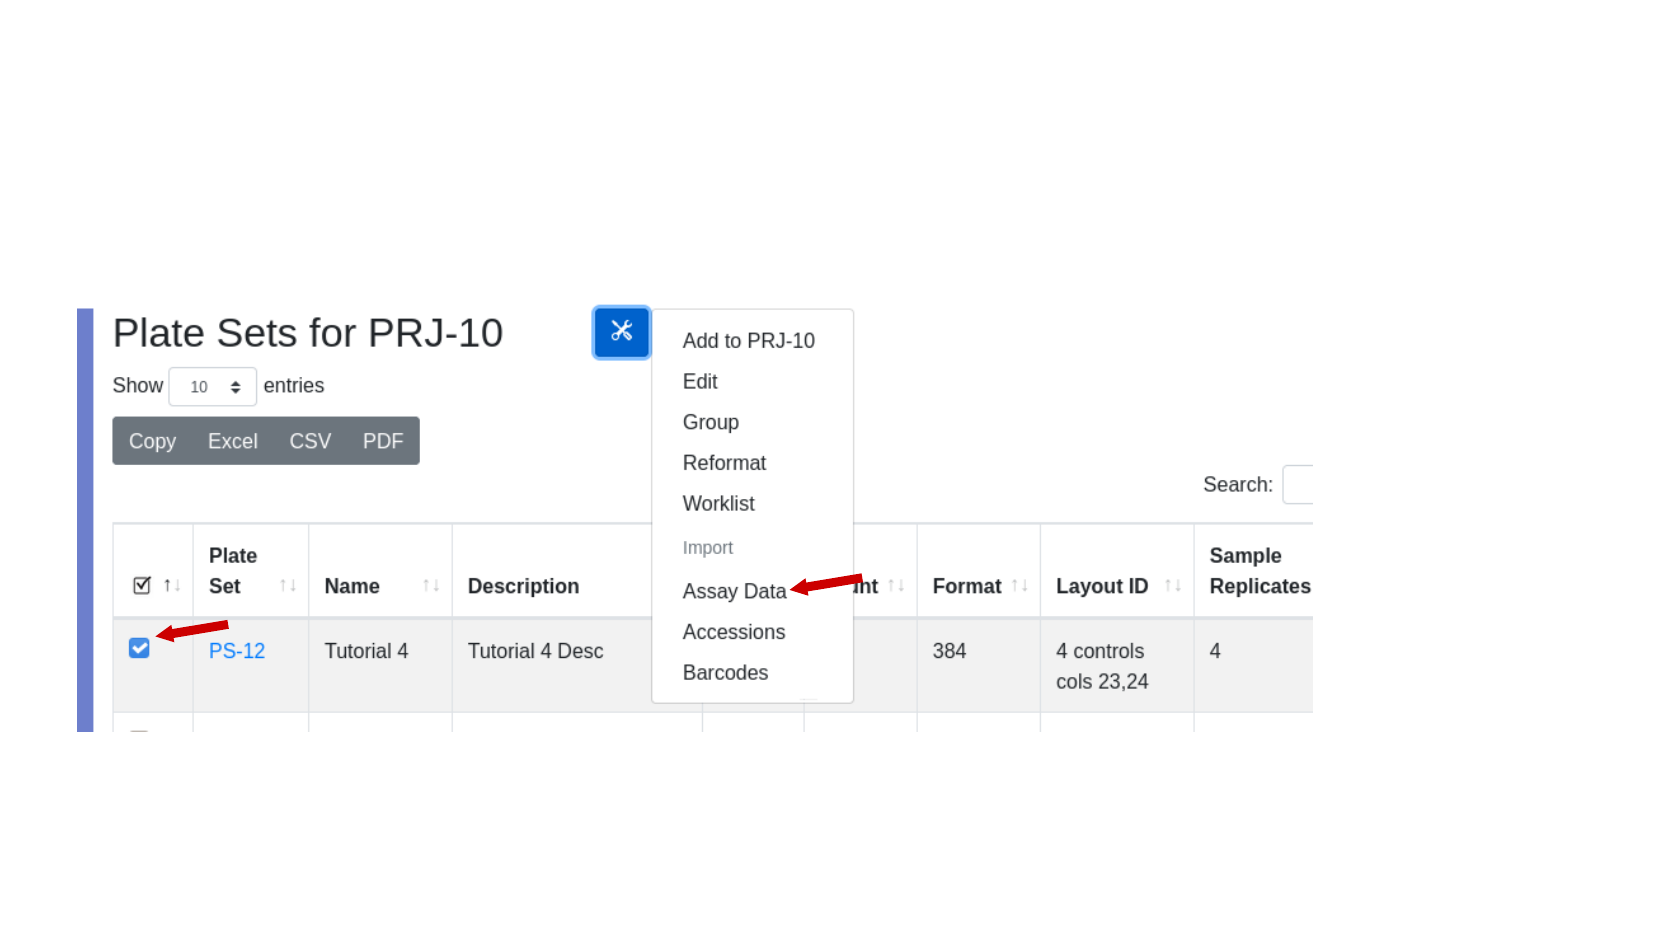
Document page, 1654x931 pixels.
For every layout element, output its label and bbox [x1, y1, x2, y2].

picture [77, 301, 1313, 732]
